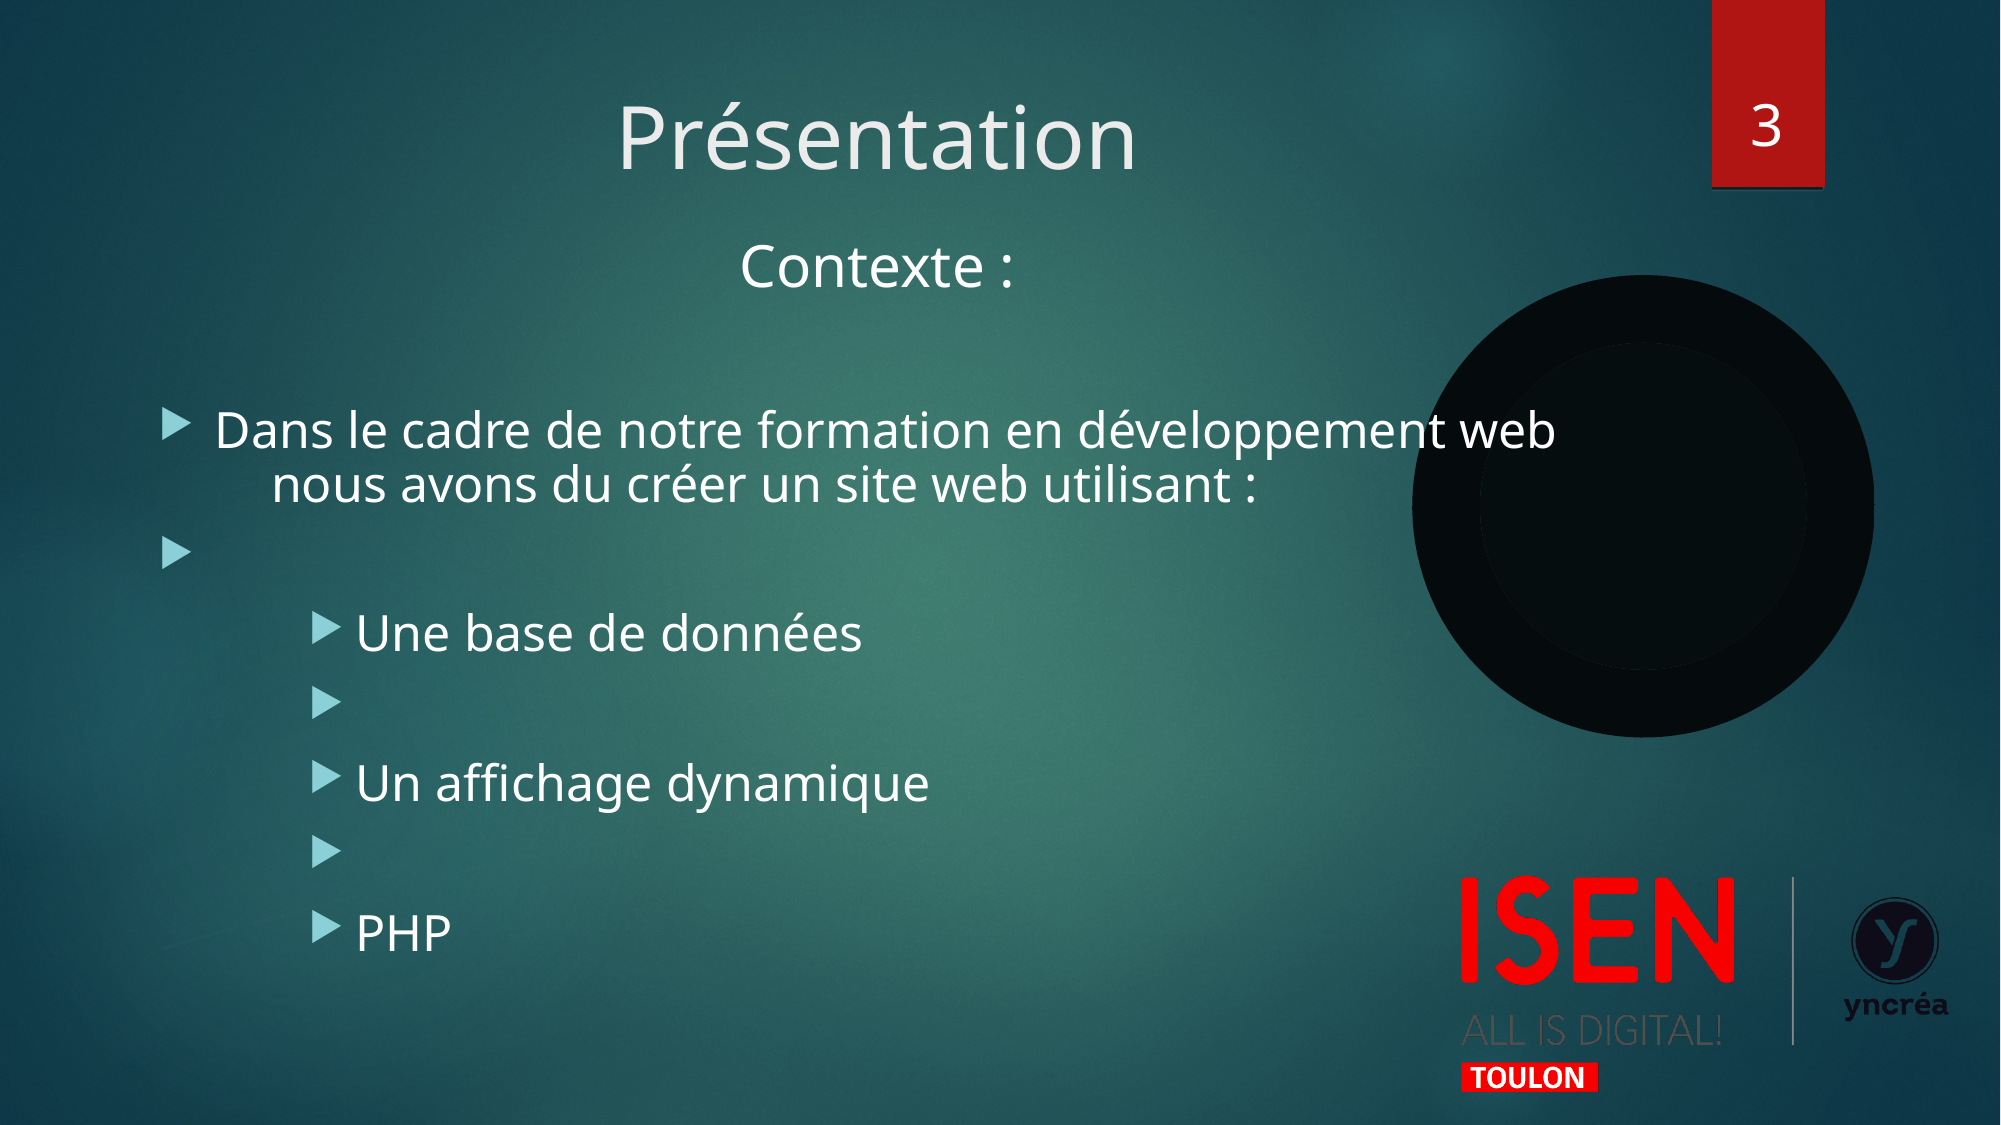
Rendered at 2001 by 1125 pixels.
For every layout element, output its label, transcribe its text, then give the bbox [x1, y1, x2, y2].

text_box 3 [1698, 48, 1836, 175]
picture [1408, 842, 2000, 1125]
title Présentation [106, 74, 1649, 231]
list Contexte : Dans le cadre de notre formation en développement web nous avons du créer un site web utilisant : Une base de données Un affichage dynamique PHP [143, 230, 1612, 1012]
